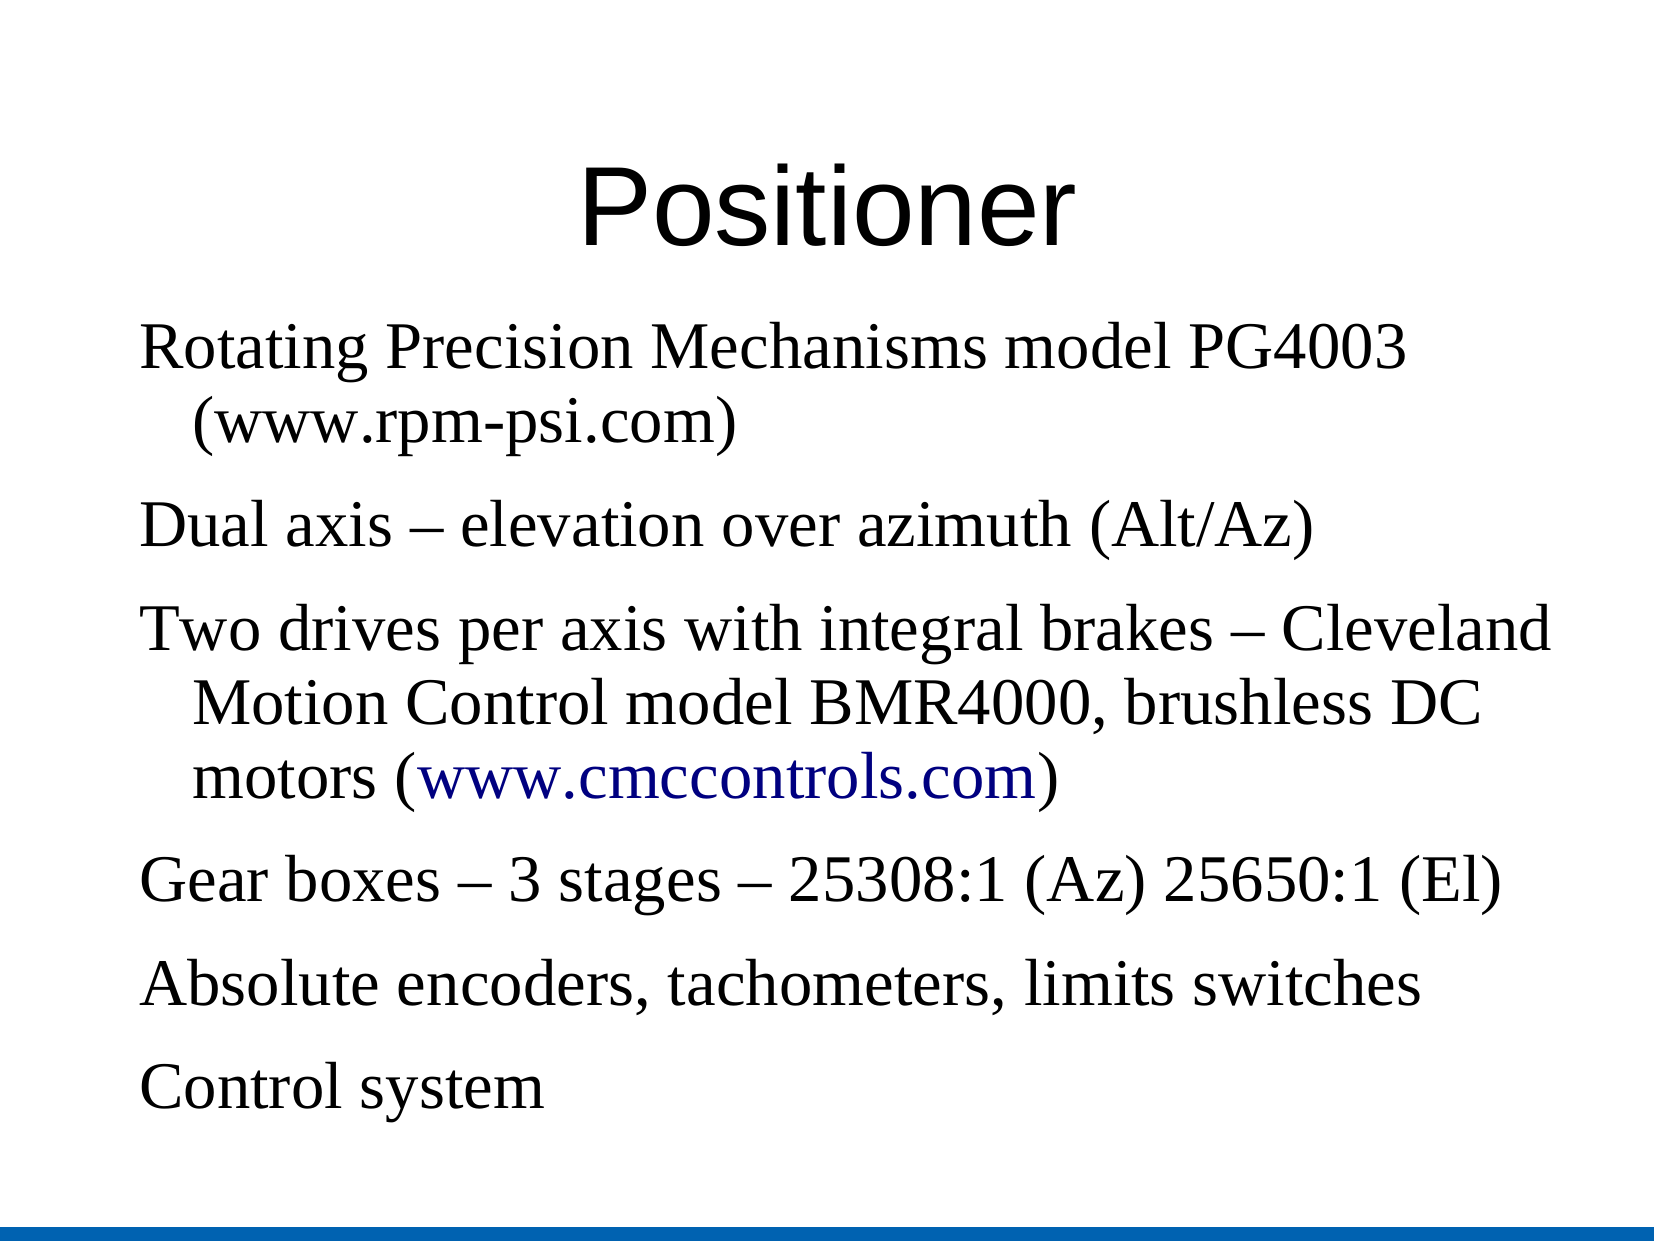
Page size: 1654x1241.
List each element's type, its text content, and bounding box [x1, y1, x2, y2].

list Rotating Precision Mechanisms model PG4003 (www.rpm-psi.com) Dual axis – elevation over azimuth (Alt/Az) Two drives per axis with integral brakes – Cleveland Motion Control model BMR4000, brushless DC motors (www.cmccontrols.com) Gear boxes – 3 stages – 25308:1 (Az) 25650:1 (El) Absolute encoders, tachometers, limits switches Control system [121, 309, 1576, 1185]
title Positioner [121, 102, 1533, 309]
